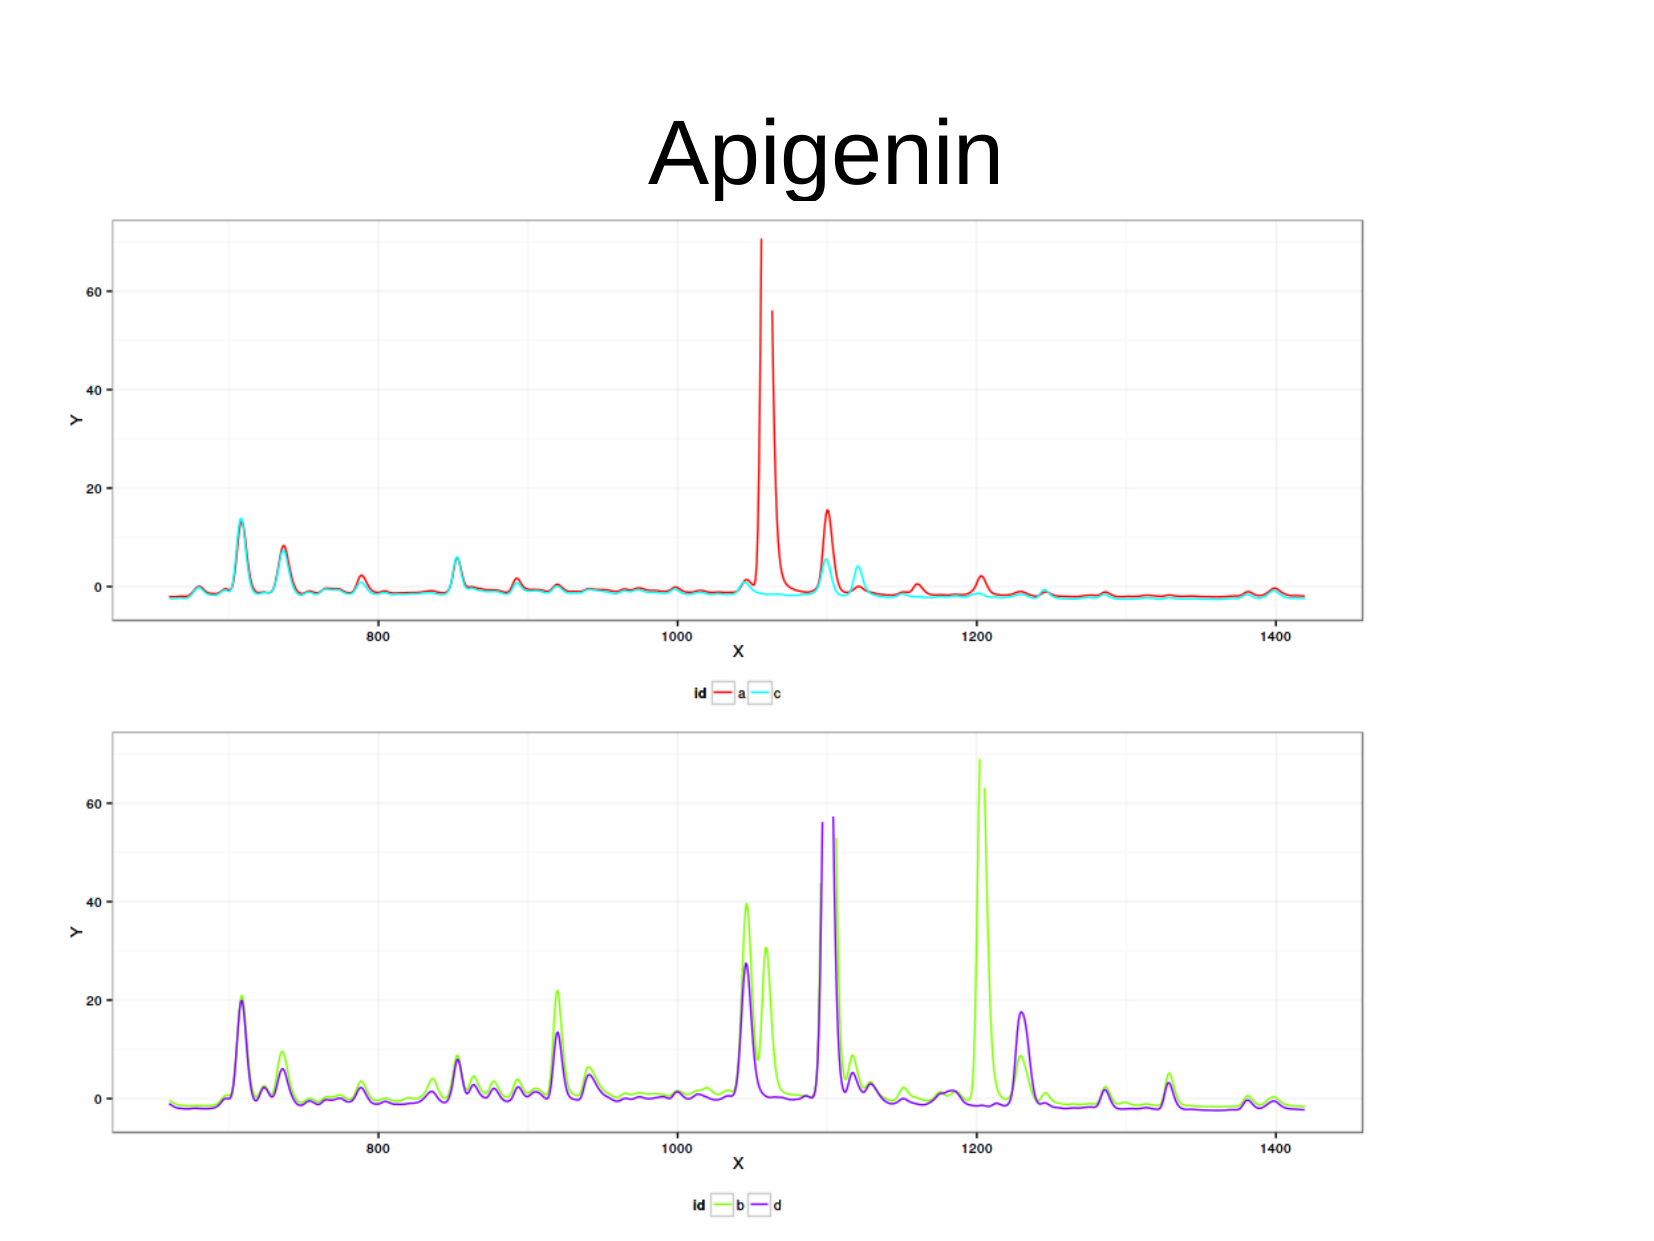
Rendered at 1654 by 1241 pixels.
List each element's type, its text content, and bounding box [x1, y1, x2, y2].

picture [56, 201, 1382, 1241]
title Apigenin [82, 49, 1571, 257]
